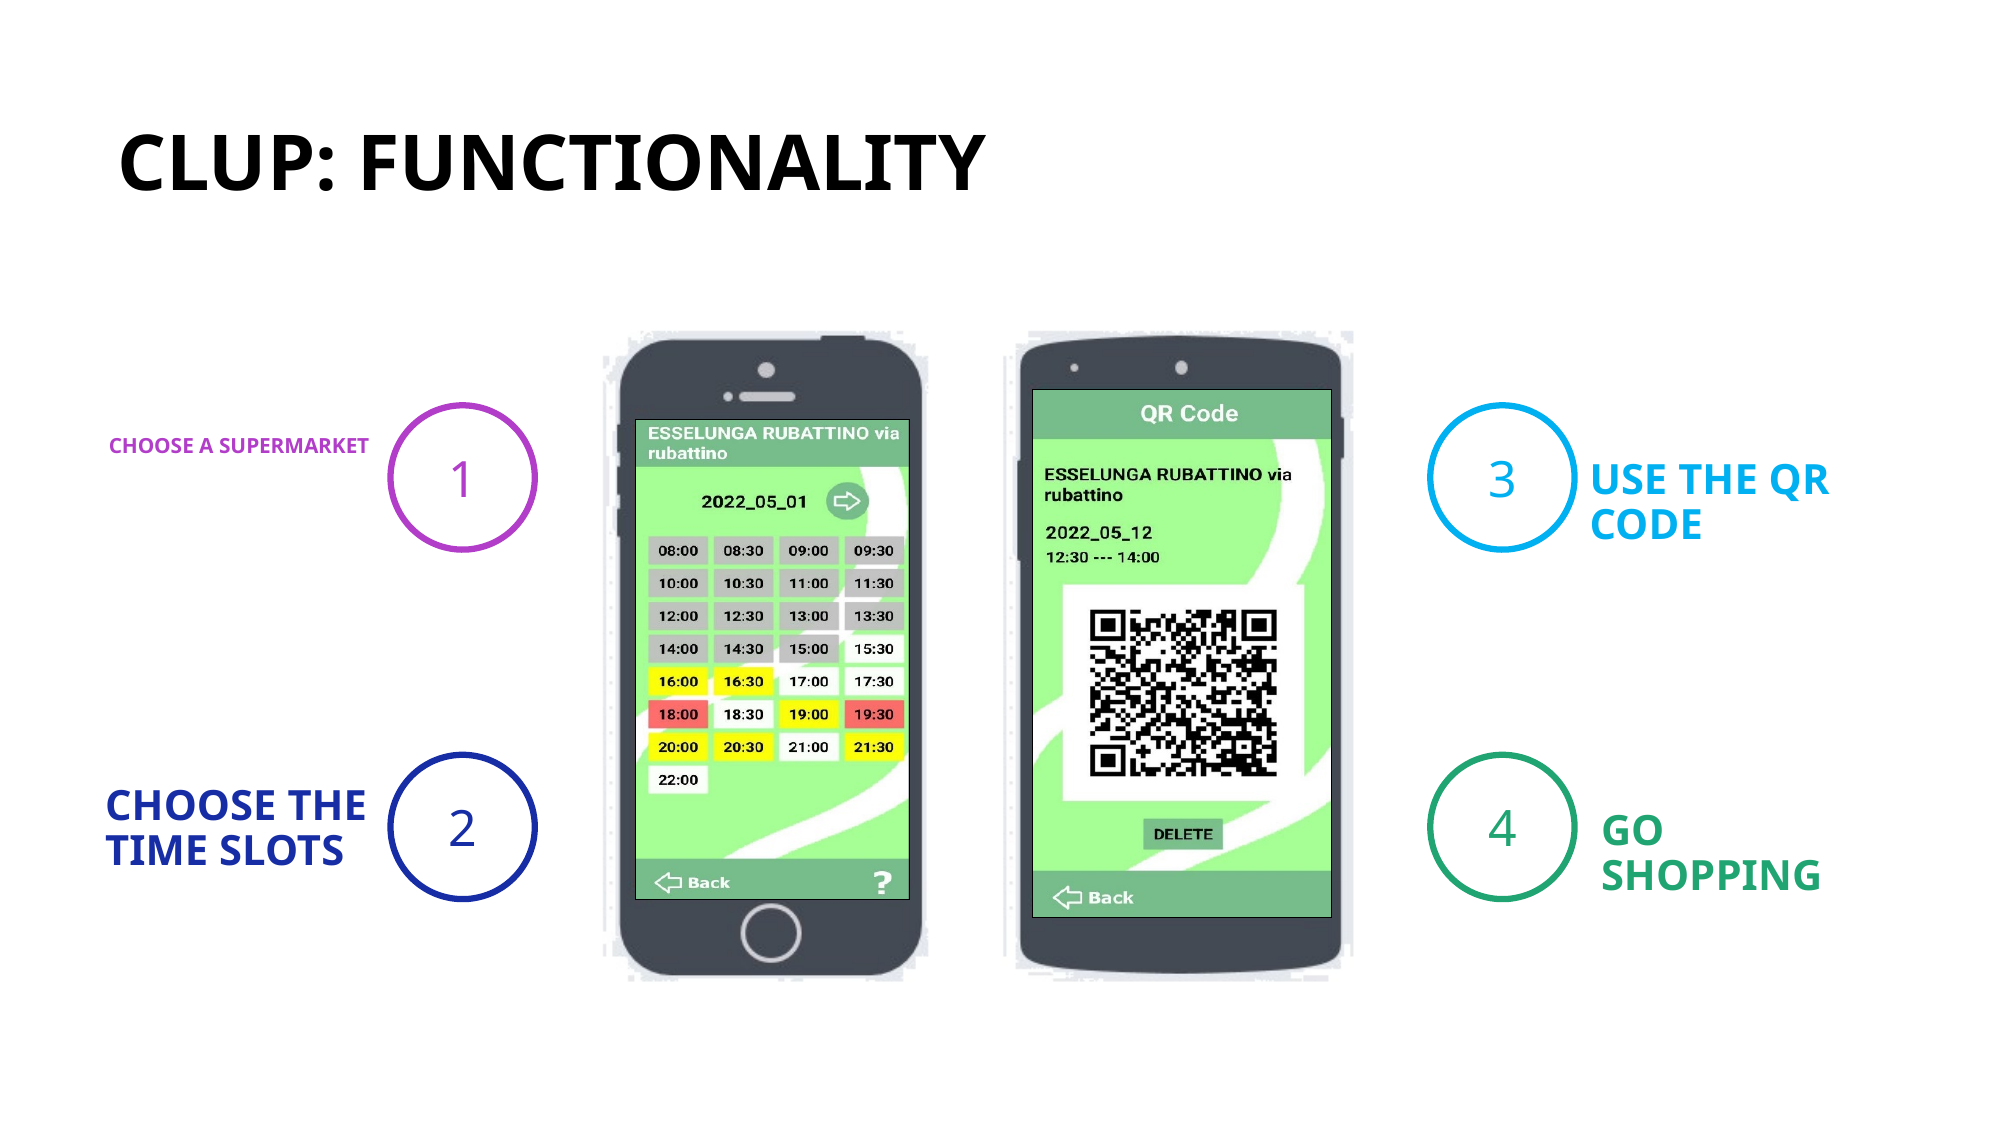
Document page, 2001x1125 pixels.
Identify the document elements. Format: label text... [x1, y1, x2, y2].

text_box 3 [1430, 405, 1574, 550]
text_box GO SHOPPING [1585, 802, 1881, 852]
picture [578, 306, 1387, 1005]
text_box CHOOSE THE TIME SLOTS [90, 777, 385, 827]
text_box 1 [390, 405, 535, 550]
list CHOOSE A SUPERMARKET [93, 427, 407, 478]
text_box 4 [1430, 754, 1575, 900]
text_box 2 [390, 754, 535, 900]
title CLUP: FUNCTIONALITY [102, 103, 1056, 215]
text_box USE THE QR CODE [1574, 450, 1943, 501]
